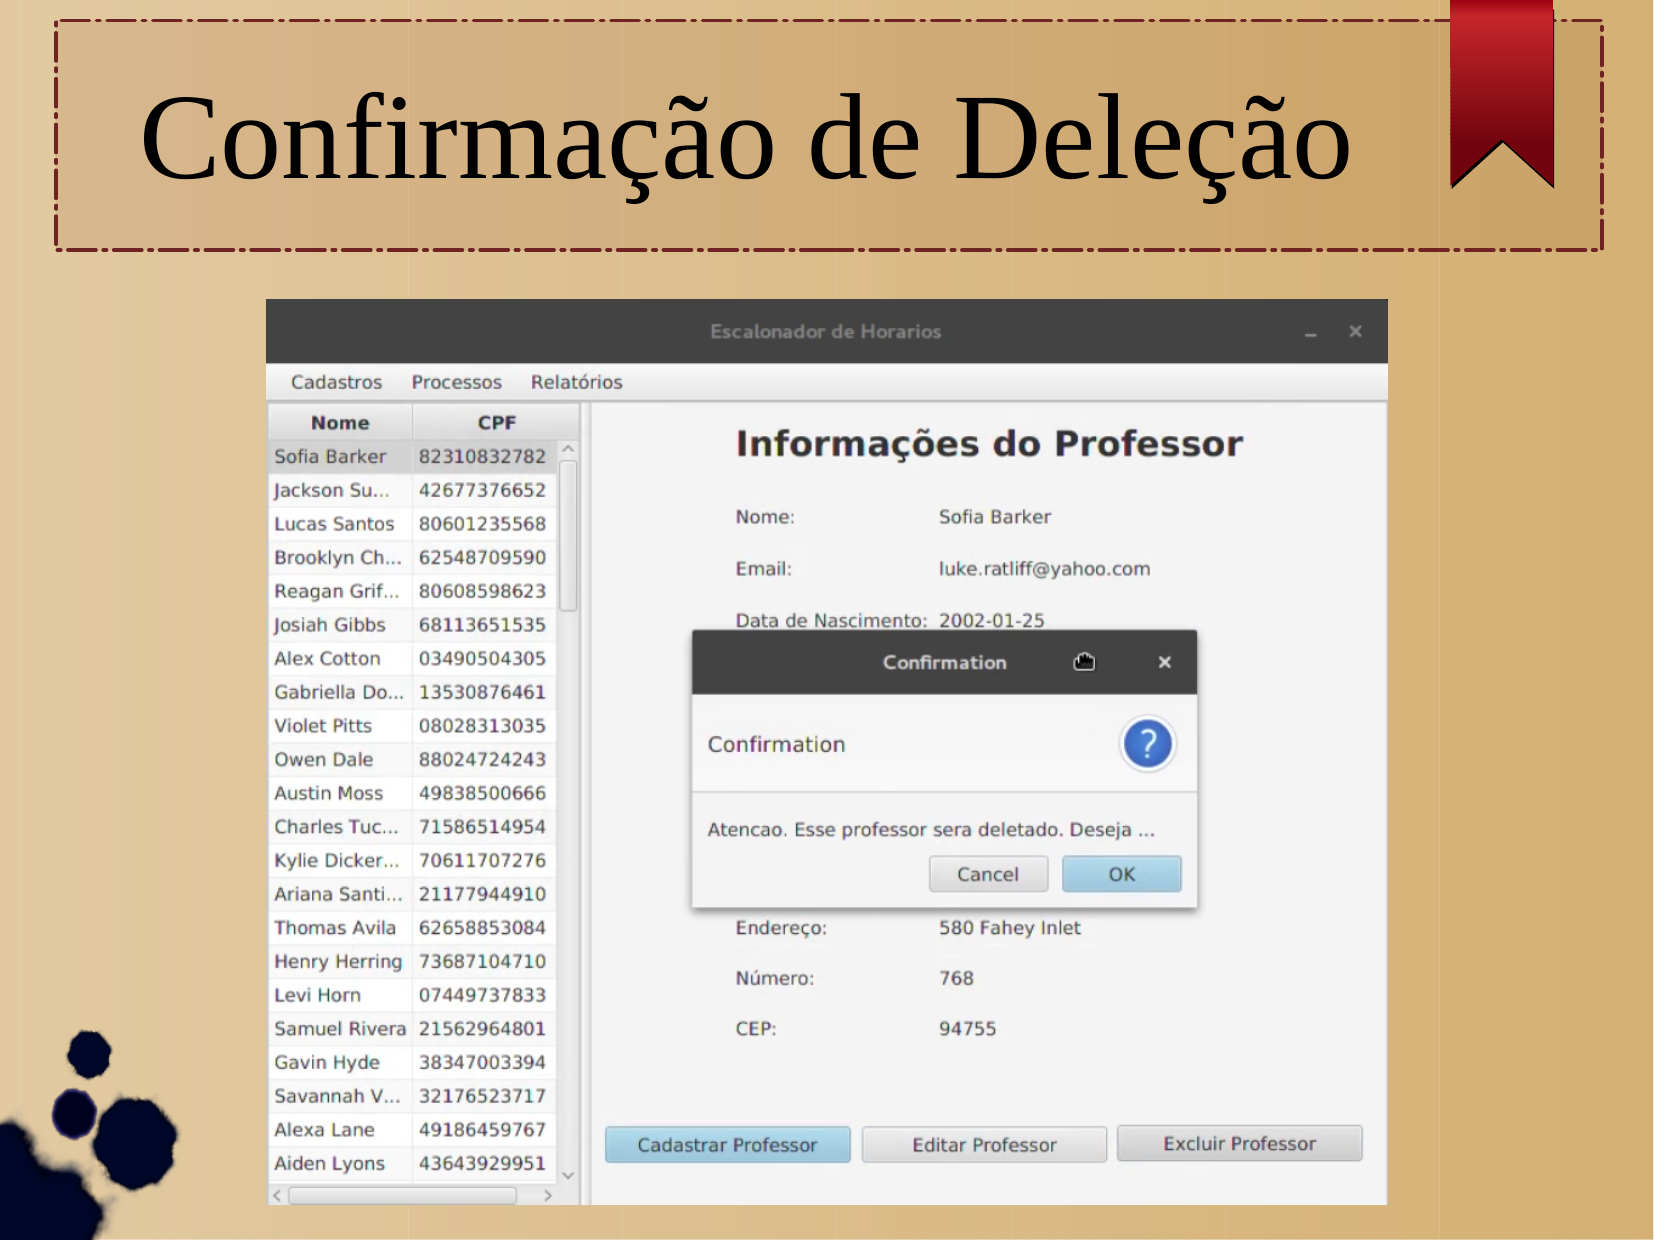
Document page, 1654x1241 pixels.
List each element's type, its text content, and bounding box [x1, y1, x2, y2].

title Confirmação de Deleção [82, 47, 1412, 229]
picture [266, 299, 1388, 1205]
